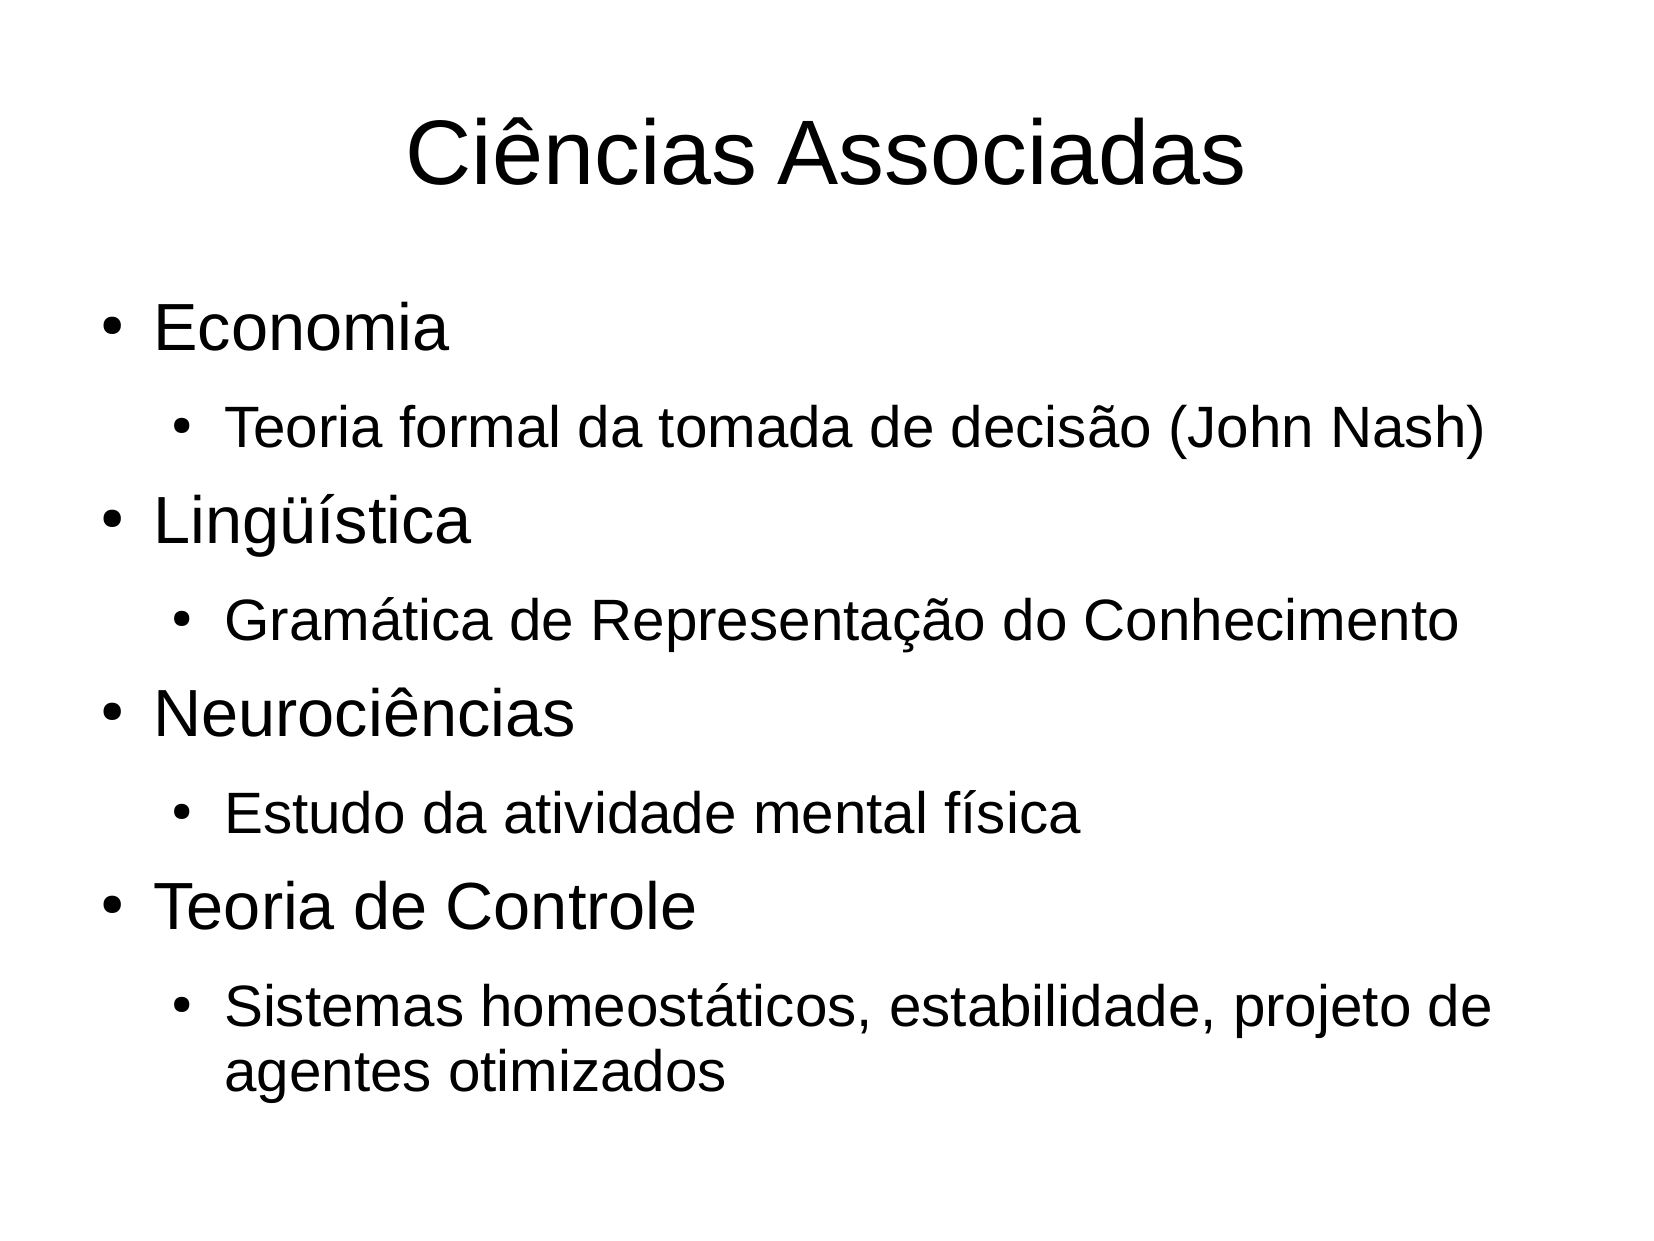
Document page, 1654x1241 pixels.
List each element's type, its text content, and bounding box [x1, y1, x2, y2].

title Ciências Associadas [82, 49, 1571, 257]
list Economia Teoria formal da tomada de decisão (John Nash) Lingüística Gramática de Representação do Conhecimento Neurociências Estudo da atividade mental física Teoria de Controle Sistemas homeostáticos, estabilidade, projeto de agentes otimizados [82, 290, 1571, 1109]
